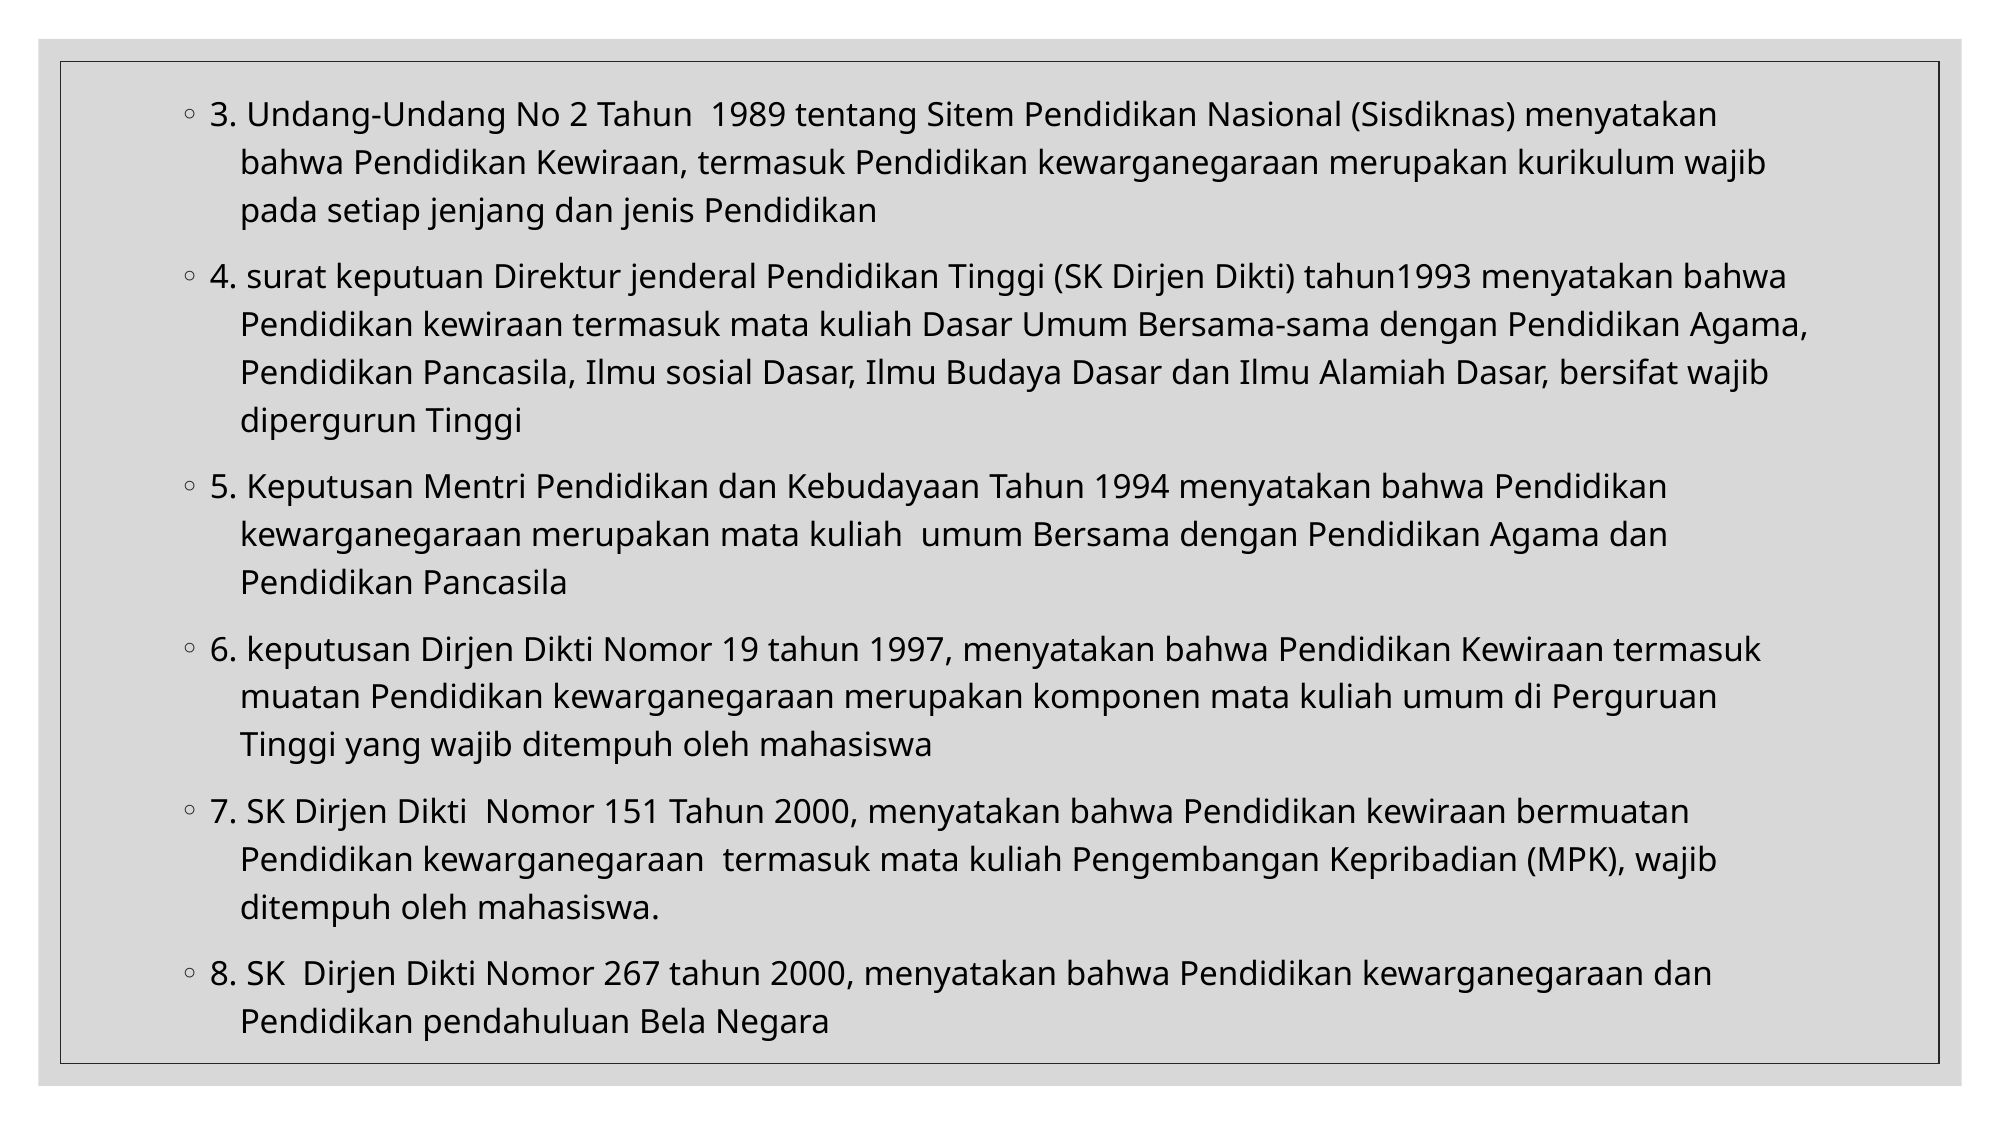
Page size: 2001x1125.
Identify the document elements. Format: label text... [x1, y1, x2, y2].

list 3. Undang-Undang No 2 Tahun 1989 tentang Sitem Pendidikan Nasional (Sisdiknas) menyatakan bahwa Pendidikan Kewiraan, termasuk Pendidikan kewarganegaraan merupakan kurikulum wajib pada setiap jenjang dan jenis Pendidikan 4. surat keputuan Direktur jenderal Pendidikan Tinggi (SK Dirjen Dikti) tahun1993 menyatakan bahwa Pendidikan kewiraan termasuk mata kuliah Dasar Umum Bersama-sama dengan Pendidikan Agama, Pendidikan Pancasila, Ilmu sosial Dasar, Ilmu Budaya Dasar dan Ilmu Alamiah Dasar, bersifat wajib dipergurun Tinggi 5. Keputusan Mentri Pendidikan dan Kebudayaan Tahun 1994 menyatakan bahwa Pendidikan kewarganegaraan merupakan mata kuliah umum Bersama dengan Pendidikan Agama dan Pendidikan Pancasila 6. keputusan Dirjen Dikti Nomor 19 tahun 1997, menyatakan bahwa Pendidikan Kewiraan termasuk muatan Pendidikan kewarganegaraan merupakan komponen mata kuliah umum di Perguruan Tinggi yang wajib ditempuh oleh mahasiswa 7. SK Dirjen Dikti Nomor 151 Tahun 2000, menyatakan bahwa Pendidikan kewiraan bermuatan Pendidikan kewarganegaraan termasuk mata kuliah Pengembangan Kepribadian (MPK), wajib ditempuh oleh mahasiswa. 8. SK Dirjen Dikti Nomor 267 tahun 2000, menyatakan bahwa Pendidikan kewarganegaraan dan Pendidikan pendahuluan Bela Negara [164, 77, 1836, 1098]
